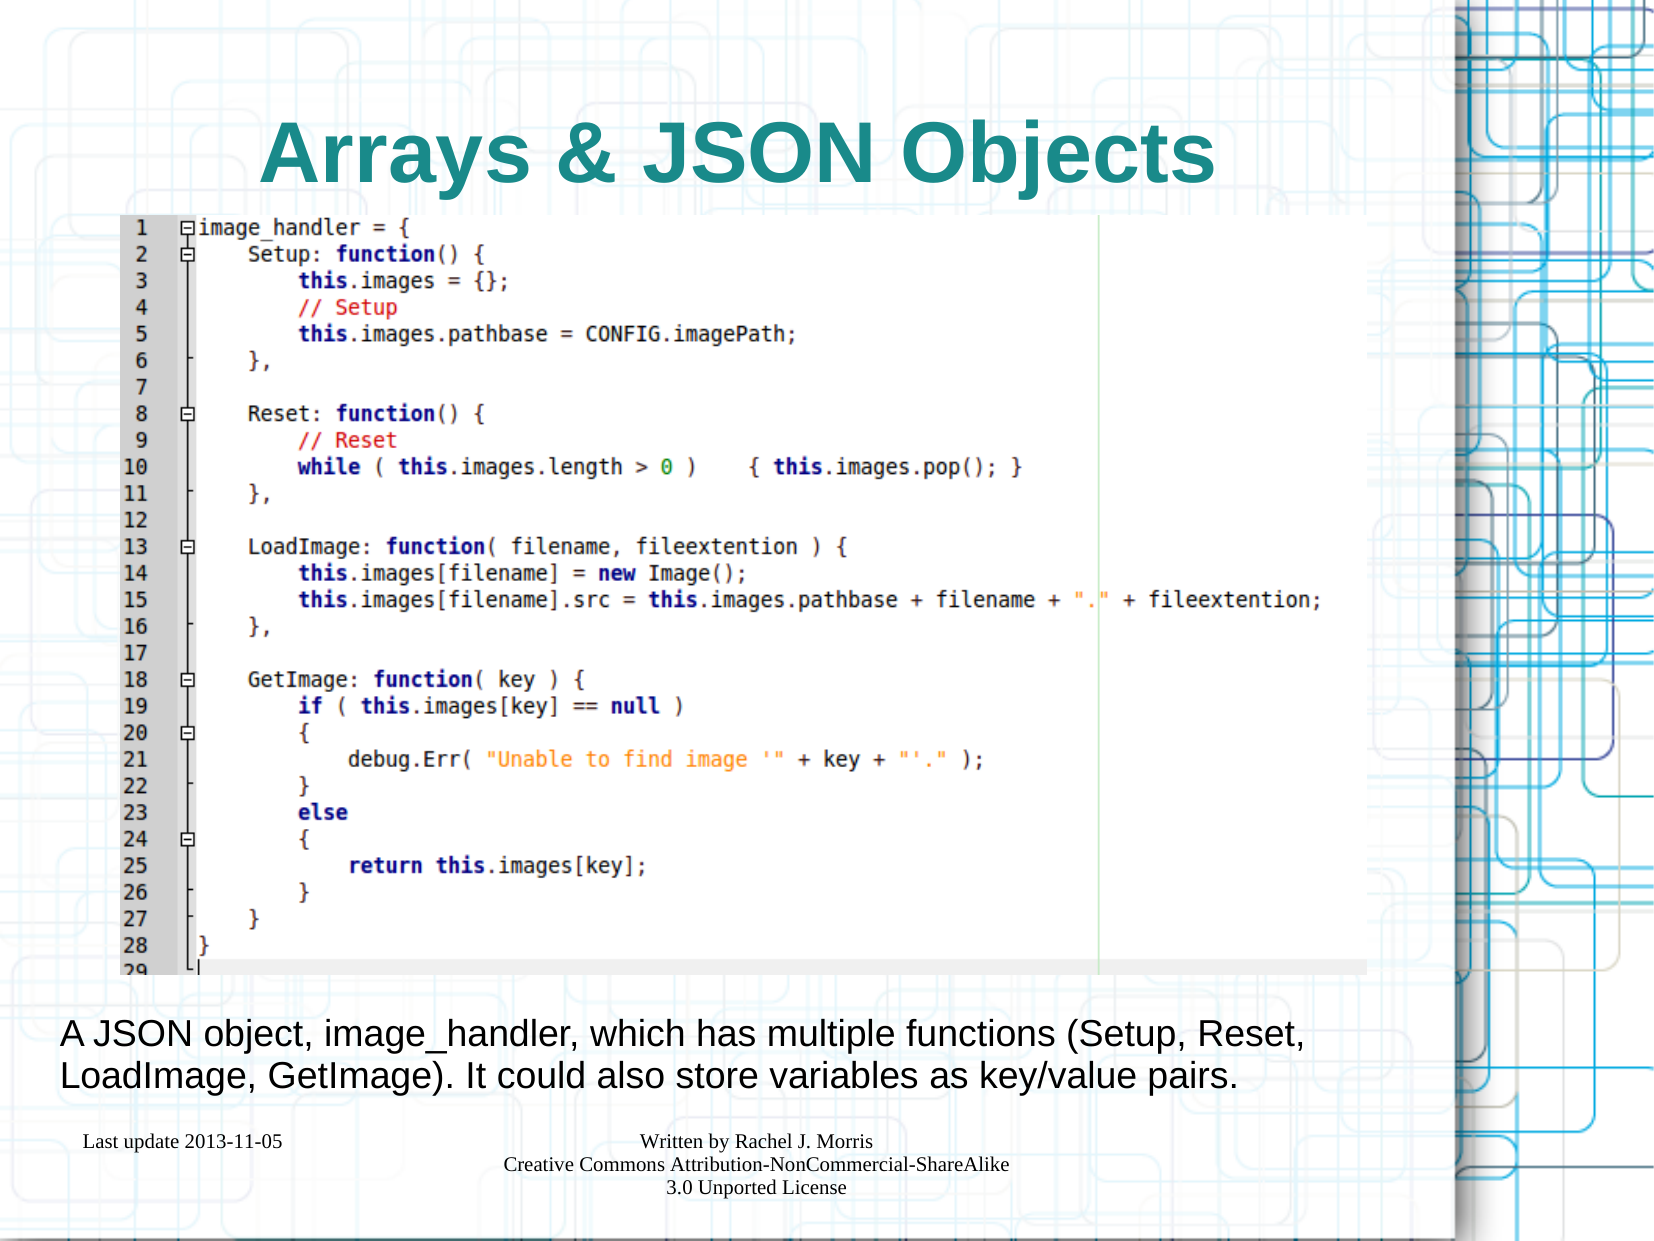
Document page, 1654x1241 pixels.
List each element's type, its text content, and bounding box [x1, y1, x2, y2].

picture [0, 0, 1654, 1241]
title Arrays & JSON Objects [59, 49, 1418, 257]
text_box A JSON object, image_handler, which has multiple functions (Setup, Reset, LoadImage, GetImage). It could also store variables as key/value pairs. [45, 1005, 1396, 1104]
